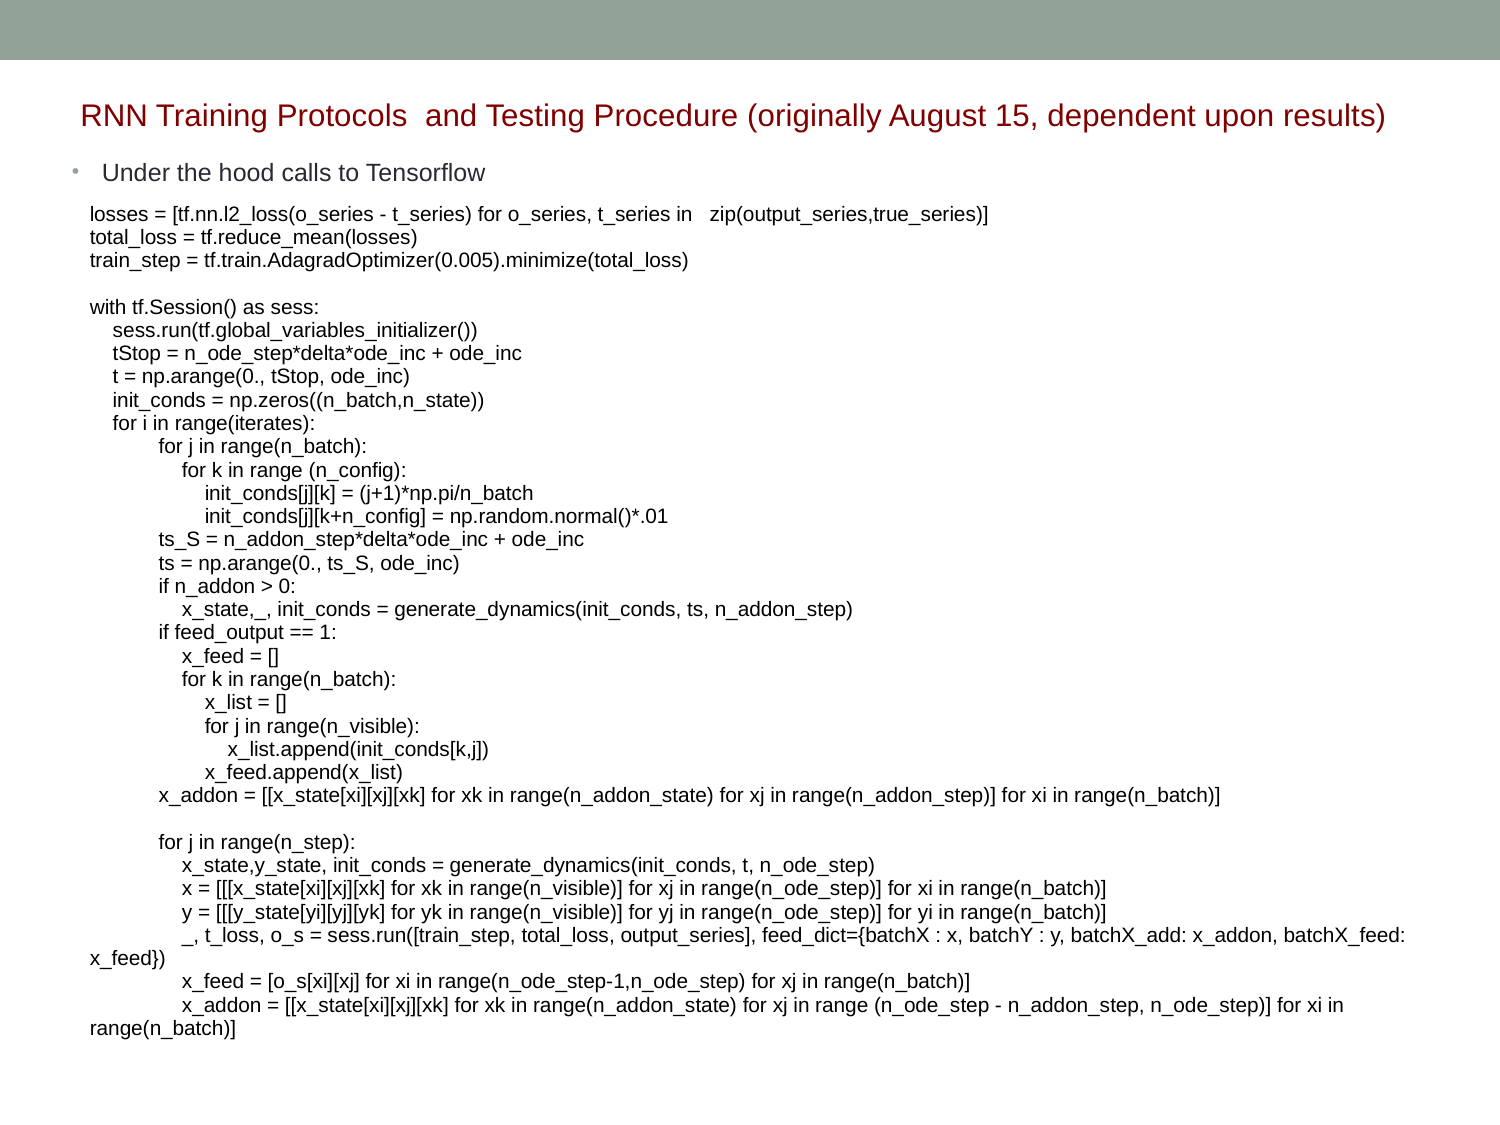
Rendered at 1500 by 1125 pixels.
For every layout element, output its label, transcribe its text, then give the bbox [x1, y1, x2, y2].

list Under the hood calls to Tensorflow [56, 148, 1407, 949]
title RNN Training Protocols and Testing Procedure (originally August 15, dependent upon results) [30, 79, 1426, 149]
text_box losses = [tf.nn.l2_loss(o_series - t_series) for o_series, t_series in zip(output_series,true_series)] total_loss = tf.reduce_mean(losses) train_step = tf.train.AdagradOptimizer(0.005).minimize(total_loss) with tf.Session() as sess: sess.run(tf.global_variables_initializer()) tStop = n_ode_step*delta*ode_inc + ode_inc t = np.arange(0., tStop, ode_inc) init_conds = np.zeros((n_batch,n_state)) for i in range(iterates): for j in range(n_batch): for k in range (n_config): init_conds[j][k] = (j+1)*np.pi/n_batch init_conds[j][k+n_config] = np.random.normal()*.01 ts_S = n_addon_step*delta*ode_inc + ode_inc ts = np.arange(0., ts_S, ode_inc) if n_addon > 0: x_state,_, init_conds = generate_dynamics(init_conds, ts, n_addon_step) if feed_output == 1: x_feed = [] for k in range(n_batch): x_list = [] for j in range(n_visible): x_list.append(init_conds[k,j]) x_feed.append(x_list) x_addon = [[x_state[xi][xj][xk] for xk in range(n_addon_state) for xj in range(n_addon_step)] for xi in range(n_batch)] for j in range(n_step): x_state,y_state, init_conds = generate_dynamics(init_conds, t, n_ode_step) x = [[[x_state[xi][xj][xk] for xk in range(n_visible)] for xj in range(n_ode_step)] for xi in range(n_batch)] y = [[[y_state[yi][yj][yk] for yk in range(n_visible)] for yj in range(n_ode_step)] for yi in range(n_batch)] _, t_loss, o_s = sess.run([train_step, total_loss, output_series], feed_dict={batchX : x, batchY : y, batchX_add: x_addon, batchX_feed: x_feed}) x_feed = [o_s[xi][xj] for xi in range(n_ode_step-1,n_ode_step) for xj in range(n_batch)] x_addon = [[x_state[xi][xj][xk] for xk in range(n_addon_state) for xj in range (n_ode_step - n_addon_step, n_ode_step)] for xi in range(n_batch)] [75, 195, 1426, 1125]
